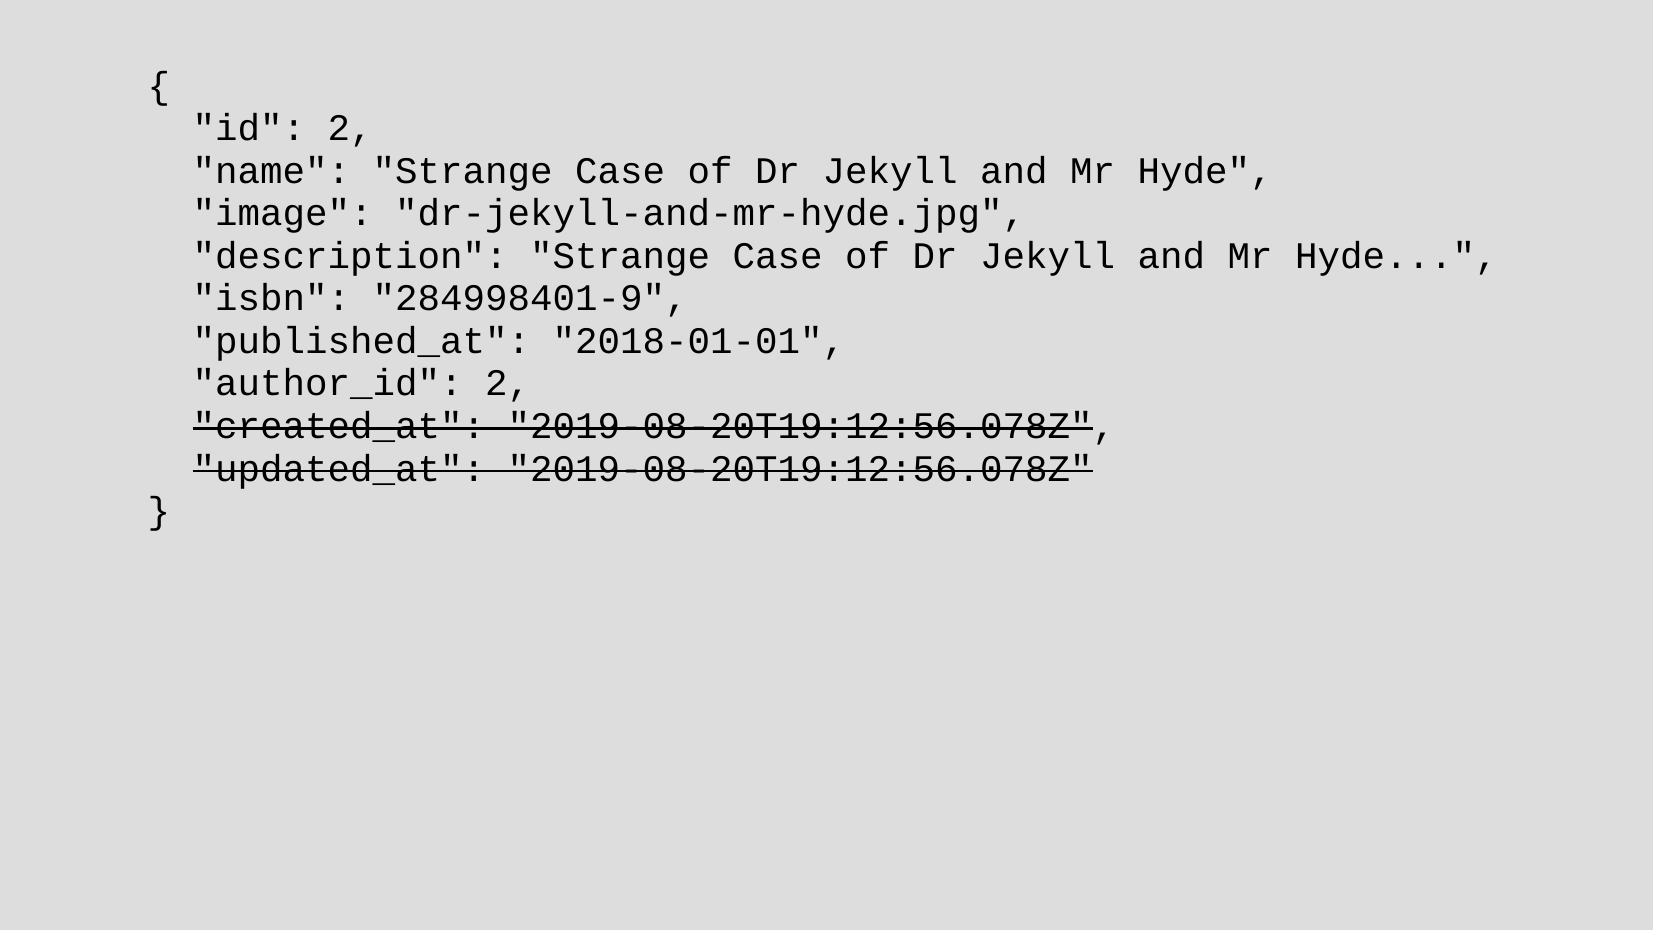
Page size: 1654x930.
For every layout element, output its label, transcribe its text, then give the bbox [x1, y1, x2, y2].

subtitle { "id": 2, "name": "Strange Case of Dr Jekyll and Mr Hyde", "image": "dr-jekyll-and-mr-hyde.jpg", "description": "Strange Case of Dr Jekyll and Mr Hyde...", "isbn": "284998401-9", "published_at": "2018-01-01", "author_id": 2, "created_at": "2019-08-20T19:12:56.078Z", "updated_at": "2019-08-20T19:12:56.078Z" } [147, 67, 1636, 787]
